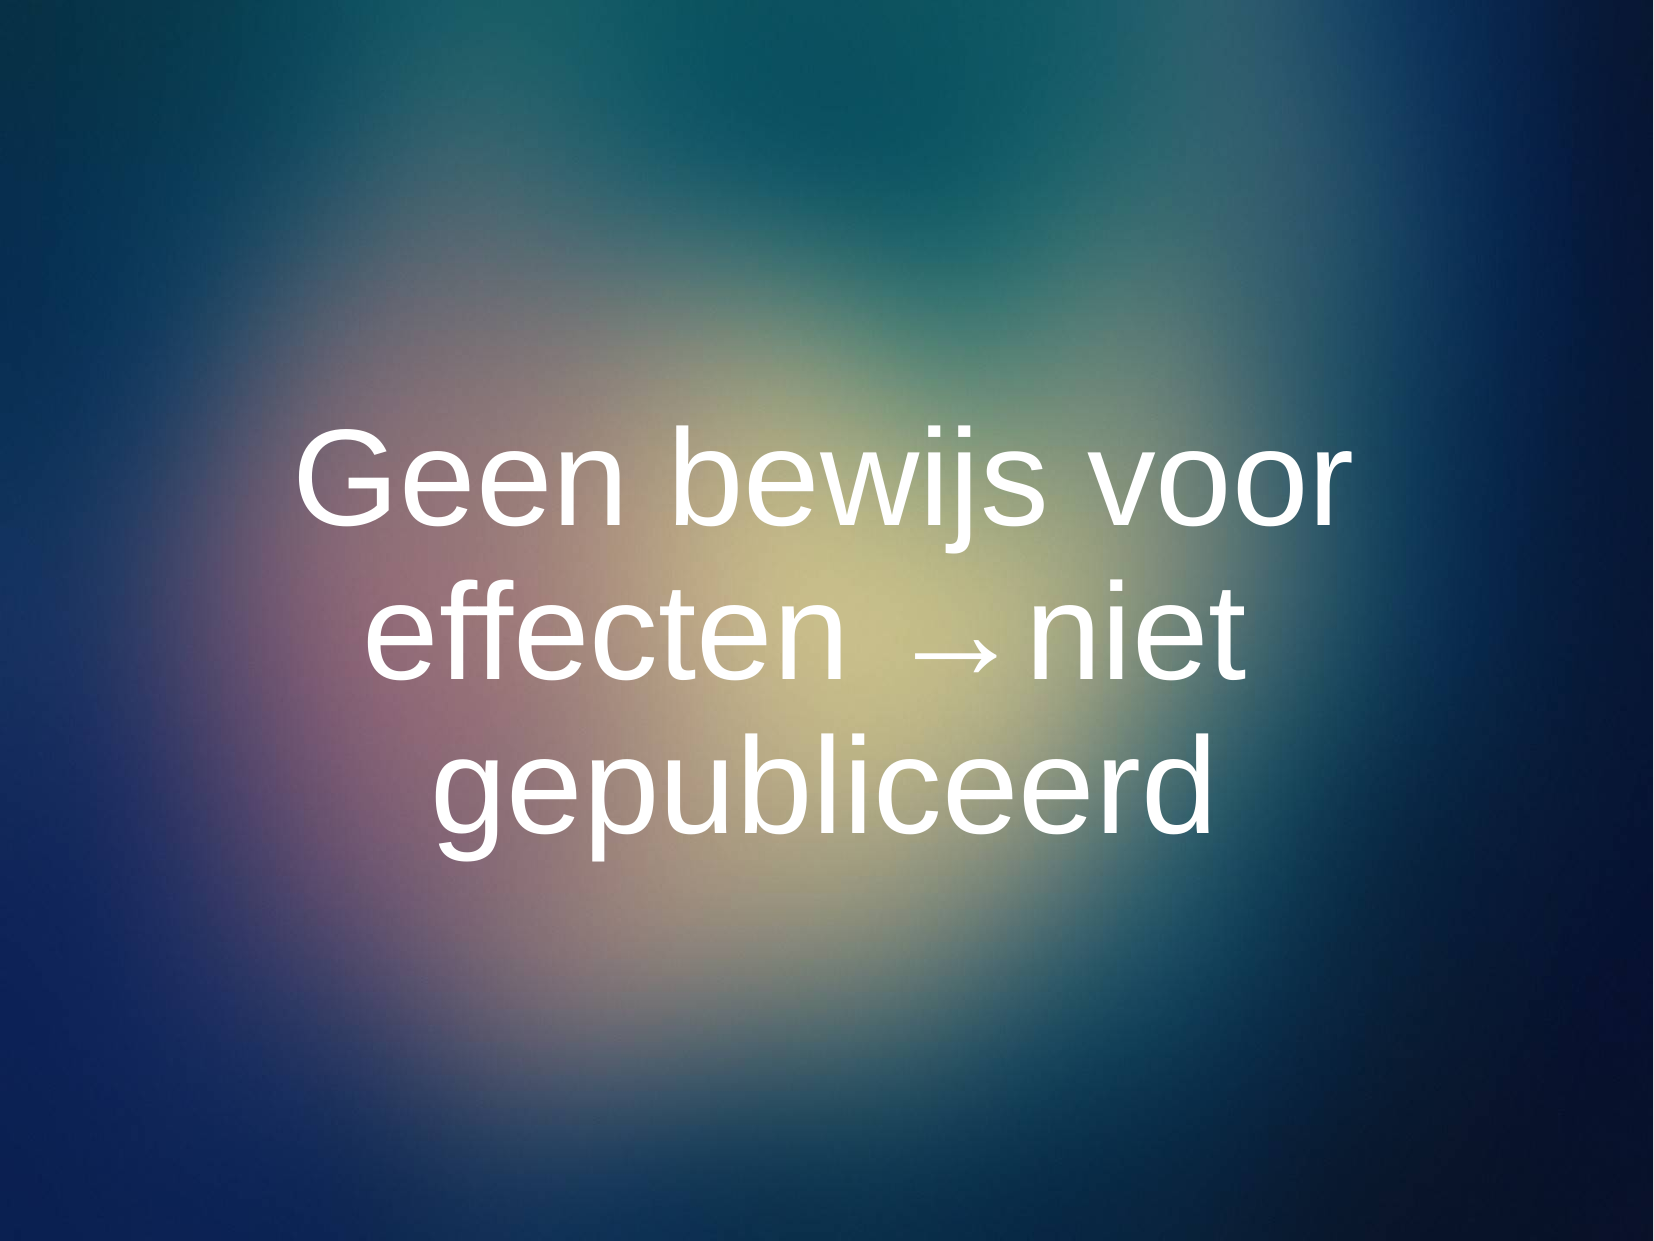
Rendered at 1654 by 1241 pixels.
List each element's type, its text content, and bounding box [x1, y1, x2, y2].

picture [0, 0, 1654, 1241]
text_box Geen bewijs voor effecten →niet gepubliceerd [60, 393, 1589, 871]
